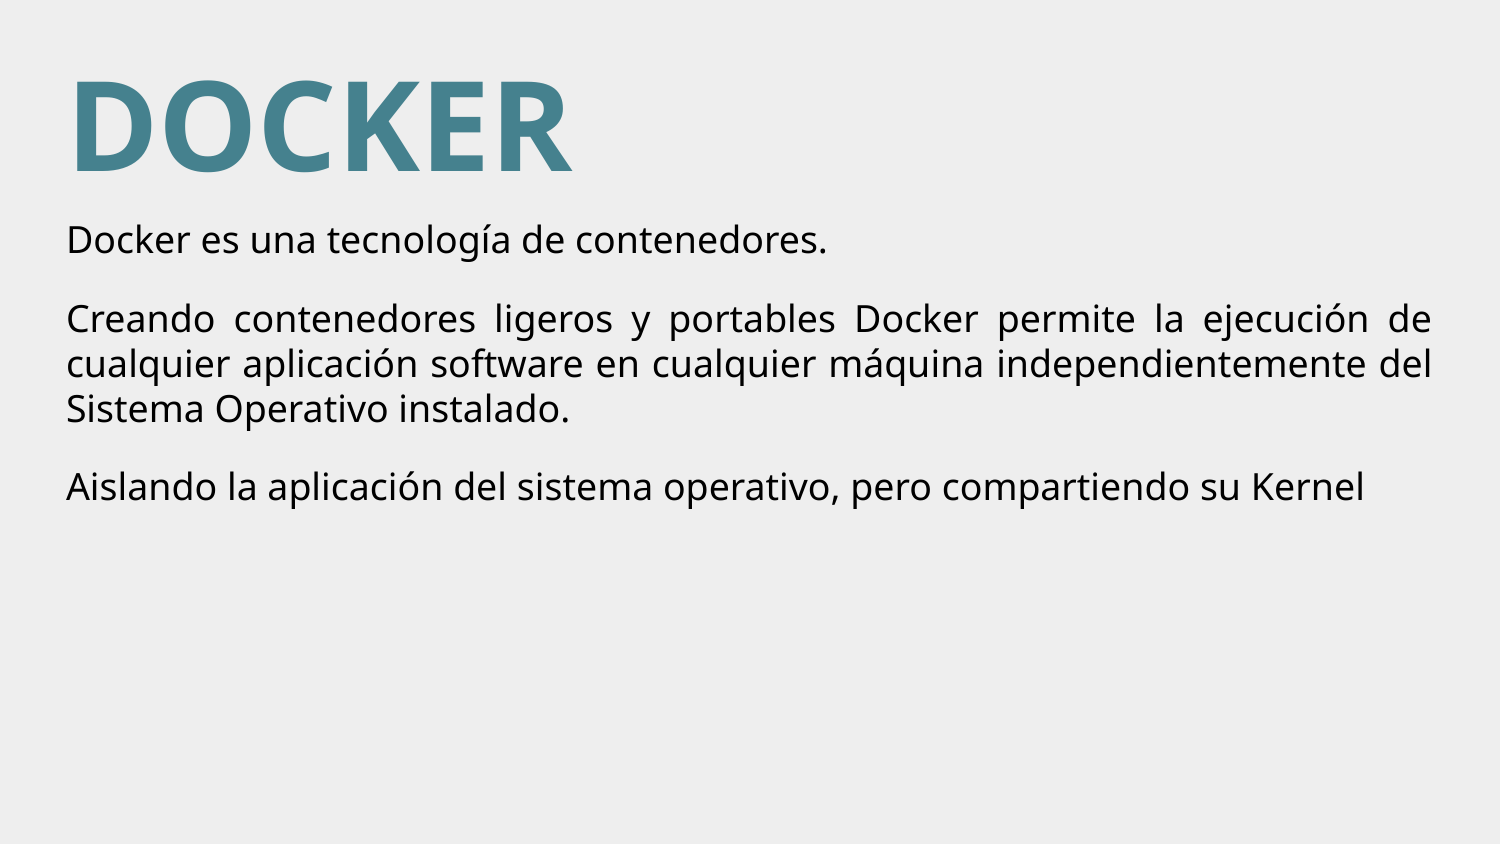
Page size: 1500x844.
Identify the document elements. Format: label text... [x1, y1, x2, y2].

list Docker es una tecnología de contenedores. Creando contenedores ligeros y portables Docker permite la ejecución de cualquier aplicación software en cualquier máquina independientemente del Sistema Operativo instalado. Aislando la aplicación del sistema operativo, pero compartiendo su Kernel [51, 201, 1449, 750]
title DOCKER [51, 31, 1449, 163]
